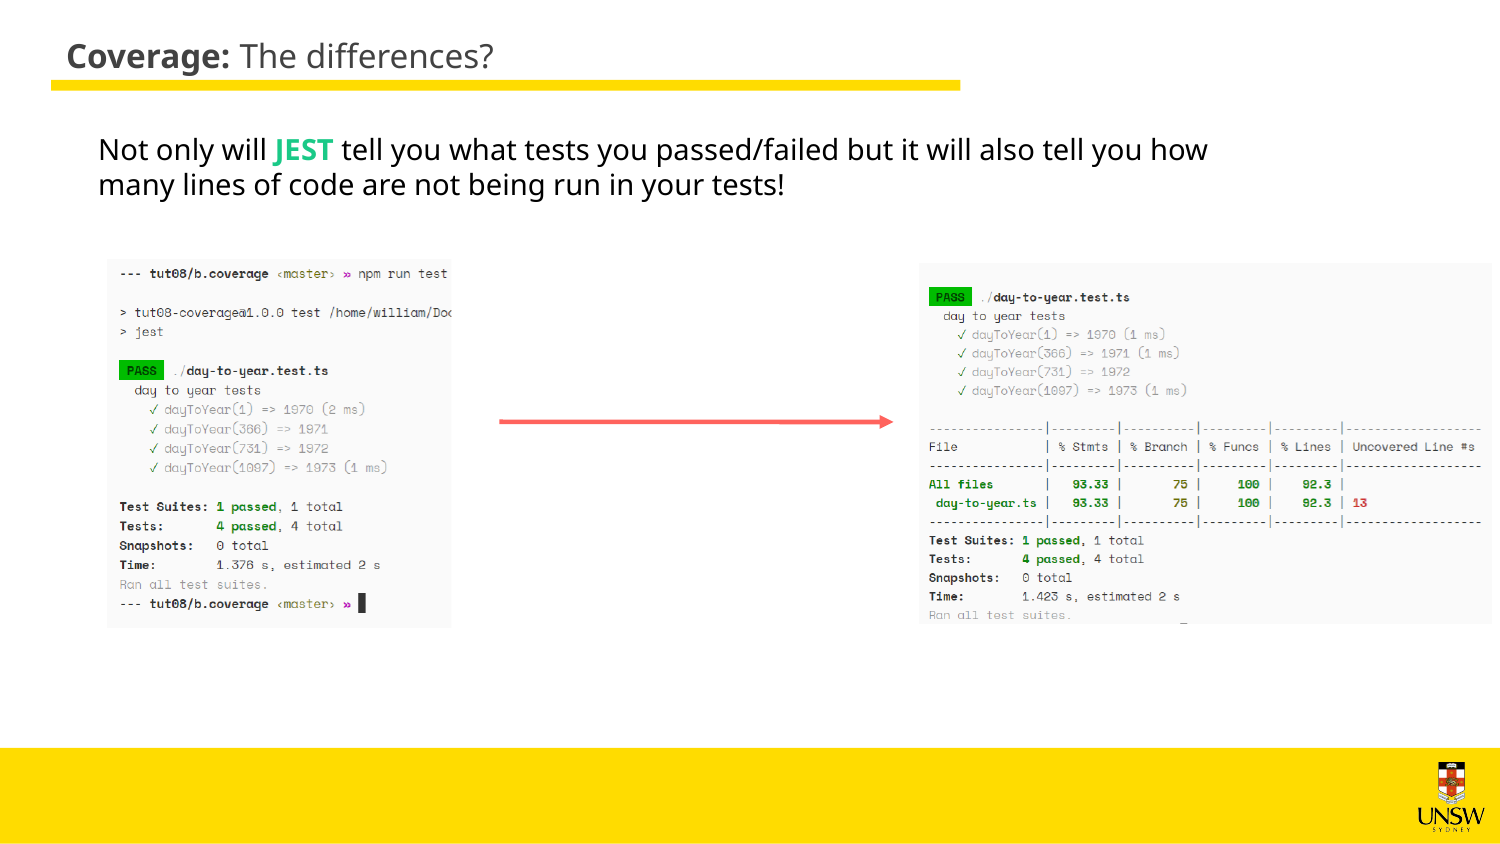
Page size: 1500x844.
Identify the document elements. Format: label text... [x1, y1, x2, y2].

text_box Not only will JEST tell you what tests you passed/failed but it will also tell you how many lines of code are not being run in your tests! [83, 116, 1301, 217]
picture [107, 259, 452, 628]
text_box Coverage: The differences? [51, 20, 1449, 91]
picture [919, 263, 1492, 624]
text_box [51, 79, 961, 91]
picture [1418, 762, 1485, 832]
